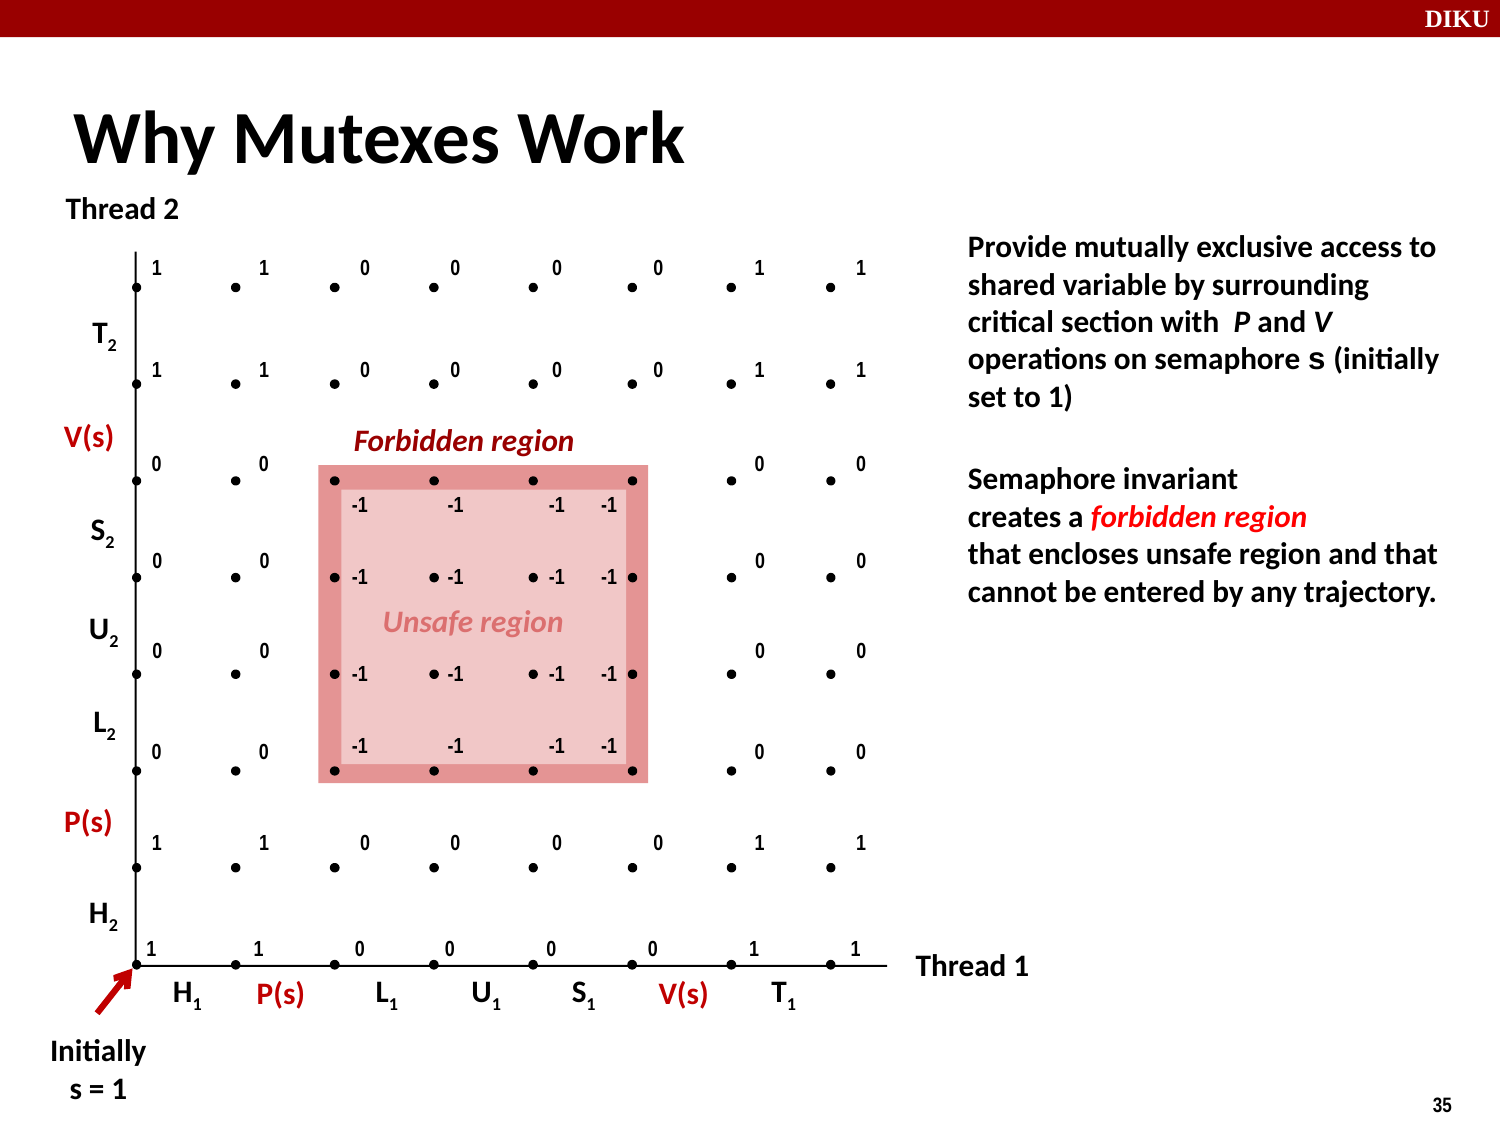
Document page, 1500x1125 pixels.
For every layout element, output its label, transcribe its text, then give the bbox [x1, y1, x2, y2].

text_box -1 [586, 553, 634, 598]
text_box 0 [638, 244, 680, 290]
text_box 0 [841, 728, 883, 774]
text_box 1 [841, 244, 883, 290]
text_box -1 [337, 553, 385, 598]
text_box S1 [557, 959, 616, 1026]
text_box Why Mutexes Work [58, 71, 1304, 197]
text_box U1 [456, 959, 522, 1026]
text_box 0 [841, 627, 883, 673]
text_box 1 [841, 345, 883, 391]
text_box 0 [537, 819, 579, 864]
text_box 0 [244, 440, 286, 486]
text_box H1 [158, 959, 223, 1026]
text_box L2 [78, 689, 135, 755]
text_box [728, 478, 735, 484]
text_box 1 [238, 925, 280, 970]
text_box -1 [337, 722, 385, 767]
text_box -1 [534, 650, 582, 695]
text_box 1 [137, 345, 179, 391]
text_box 1 [137, 819, 179, 864]
text_box [728, 961, 734, 968]
text_box 0 [435, 819, 477, 864]
text_box 1 [244, 244, 286, 290]
text_box Thread 2 [50, 177, 217, 237]
text_box -1 [586, 650, 634, 695]
text_box -1 [586, 722, 634, 767]
text_box P(s) [49, 789, 138, 850]
text_box -1 [337, 650, 385, 695]
text_box 1 [734, 925, 776, 970]
text_box 0 [430, 925, 472, 970]
text_box 1 [131, 925, 173, 970]
text_box 1 [841, 819, 883, 864]
text_box -1 [534, 481, 582, 526]
text_box -1 [586, 481, 634, 526]
text_box Initially s = 1 [25, 1015, 172, 1121]
text_box 0 [244, 627, 286, 673]
text_box [728, 865, 735, 871]
text_box 0 [340, 925, 382, 970]
text_box [318, 465, 649, 784]
text_box -1 [432, 481, 481, 526]
text_box 0 [136, 728, 178, 774]
text_box 0 [345, 345, 387, 391]
text_box Forbidden region [339, 412, 634, 473]
text_box 0 [537, 345, 579, 391]
text_box V(s) [643, 962, 735, 1023]
text_box [828, 284, 834, 291]
text_box 0 [244, 537, 286, 583]
text_box 1 [244, 819, 286, 864]
text_box 0 [841, 440, 883, 486]
text_box [629, 865, 636, 871]
text_box [331, 381, 338, 387]
text_box 0 [345, 244, 387, 290]
text_box 0 [638, 819, 680, 864]
text_box Thread 1 [900, 933, 1067, 994]
text_box P(s) [241, 962, 330, 1023]
text_box -1 [337, 481, 385, 526]
text_box [828, 961, 834, 968]
text_box [728, 284, 734, 291]
text_box 1 [739, 345, 781, 391]
text_box [728, 768, 735, 774]
text_box 1 [244, 345, 286, 391]
text_box -1 [534, 553, 582, 598]
text_box [233, 574, 239, 581]
text_box [331, 961, 338, 968]
text_box [331, 865, 338, 871]
text_box 0 [345, 819, 387, 864]
text_box Provide mutually exclusive access to shared variable by surrounding critical section with P and V operations on semaphore s (initially set to 1) Semaphore invariant creates a forbidden region that encloses unsafe region and that cannot be entered by any trajectory. [953, 226, 1463, 767]
text_box [728, 671, 735, 677]
text_box 0 [531, 925, 573, 970]
text_box [728, 574, 735, 581]
text_box -1 [432, 650, 481, 695]
text_box 0 [244, 728, 286, 774]
text_box [629, 284, 635, 291]
text_box U2 [74, 597, 140, 663]
text_box 0 [537, 244, 579, 290]
text_box -1 [534, 722, 582, 767]
text_box Unsafe region [367, 593, 615, 654]
text_box 0 [739, 728, 781, 774]
text_box [828, 574, 834, 581]
text_box 0 [137, 627, 179, 673]
text_box 0 [740, 627, 782, 673]
text_box 0 [136, 440, 178, 486]
text_box S2 [75, 497, 135, 564]
text_box V(s) [49, 404, 140, 465]
text_box -1 [432, 722, 481, 767]
text_box 0 [435, 345, 477, 391]
text_box 1 [739, 244, 781, 290]
text_box 0 [638, 345, 680, 391]
text_box T1 [756, 959, 816, 1026]
text_box [530, 284, 536, 291]
text_box 1 [739, 819, 781, 864]
text_box 0 [137, 537, 179, 583]
text_box 1 [835, 925, 877, 970]
text_box 0 [435, 244, 477, 290]
text_box [331, 284, 338, 291]
text_box [233, 284, 239, 291]
text_box L1 [360, 959, 418, 1026]
text_box T2 [77, 300, 137, 367]
text_box 0 [739, 440, 781, 486]
text_box 0 [740, 537, 782, 583]
text_box H2 [74, 880, 139, 947]
text_box 1 [137, 244, 179, 290]
text_box 0 [633, 925, 675, 970]
text_box 0 [841, 537, 883, 583]
text_box -1 [432, 553, 481, 598]
